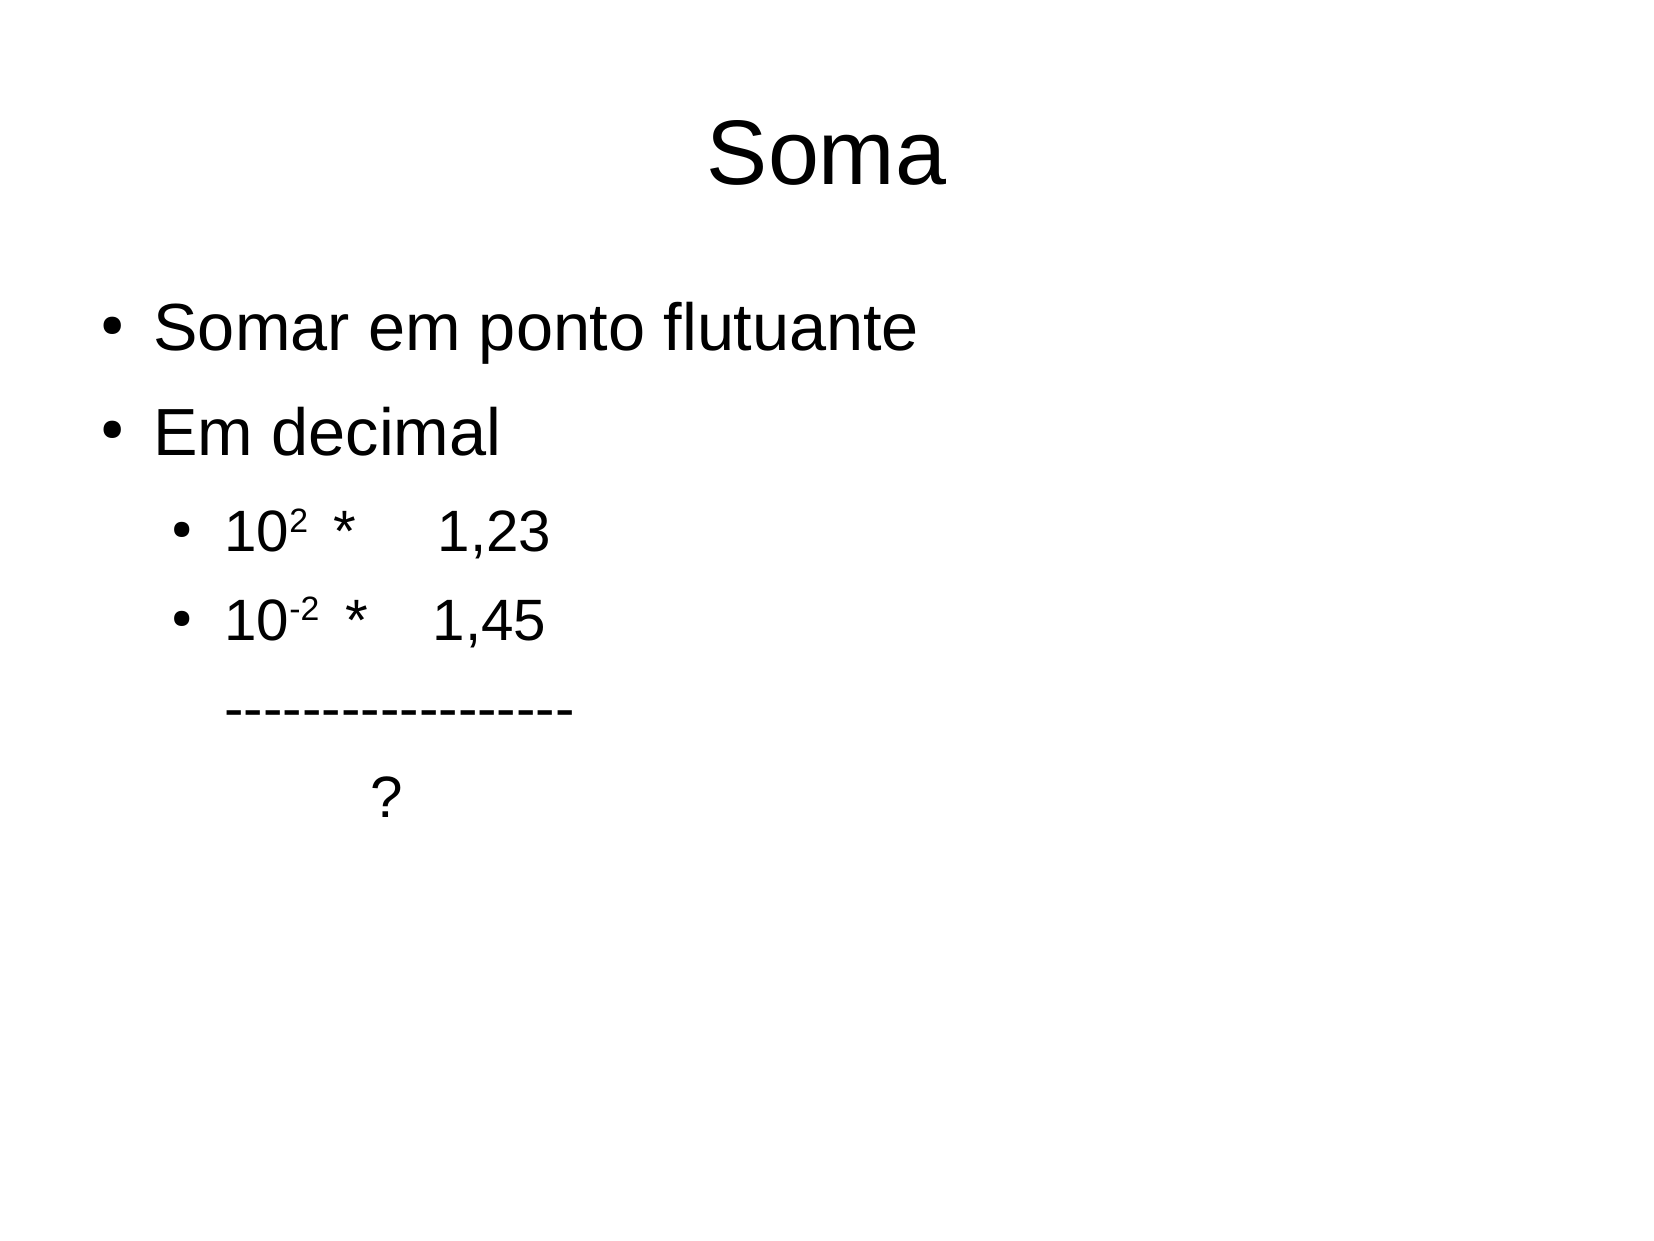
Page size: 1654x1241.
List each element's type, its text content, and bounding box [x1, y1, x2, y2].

list Somar em ponto flutuante Em decimal 102 * 1,23 10-2 * 1,45 ------------------ ? [82, 290, 1571, 1094]
title Soma [82, 56, 1571, 250]
